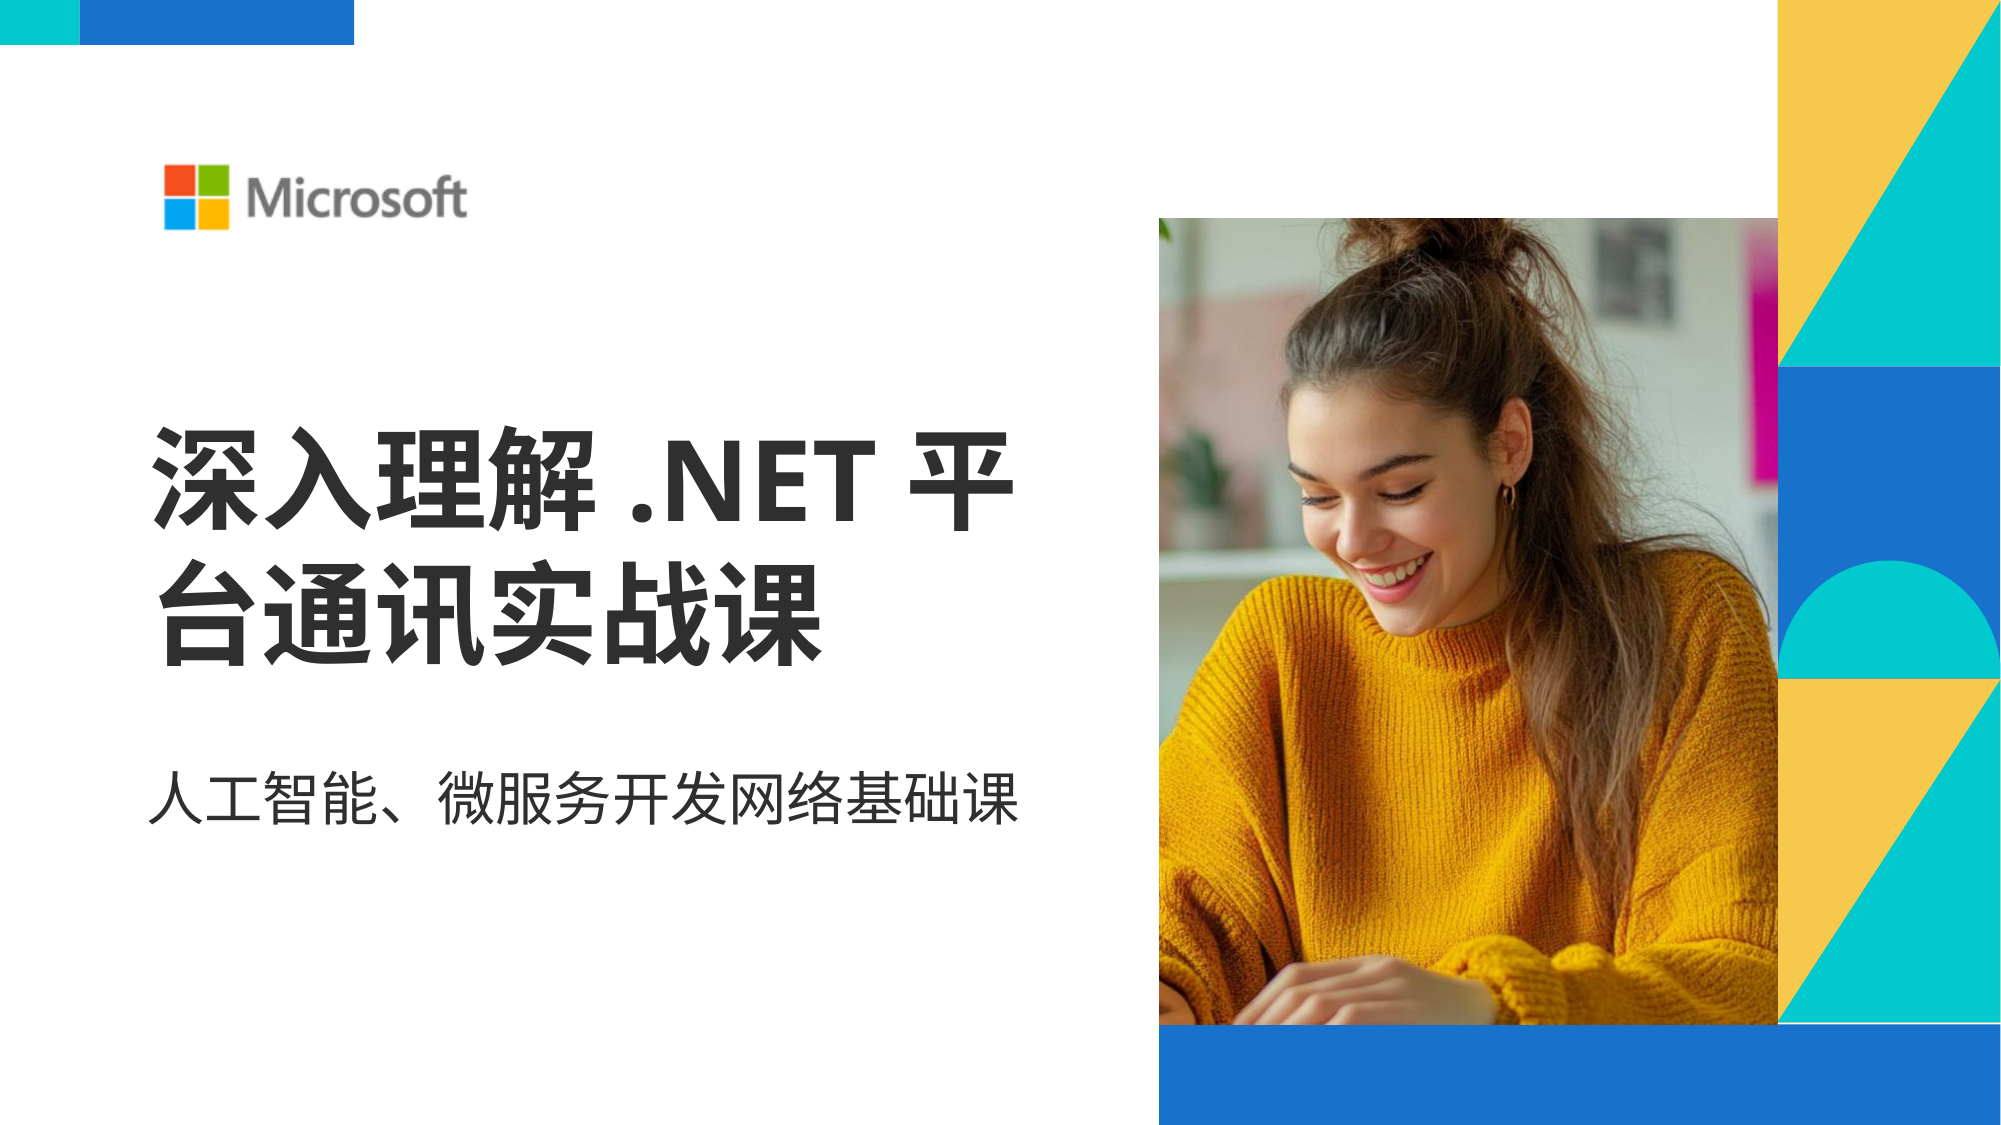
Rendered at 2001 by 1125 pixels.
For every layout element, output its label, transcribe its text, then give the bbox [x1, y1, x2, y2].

picture [1159, 218, 1778, 1025]
picture [83, 125, 547, 273]
subtitle 人工智能、微服务开发网络基础课 [89, 761, 1077, 862]
title 深入理解.NET平台通讯实战课 [149, 79, 1105, 680]
